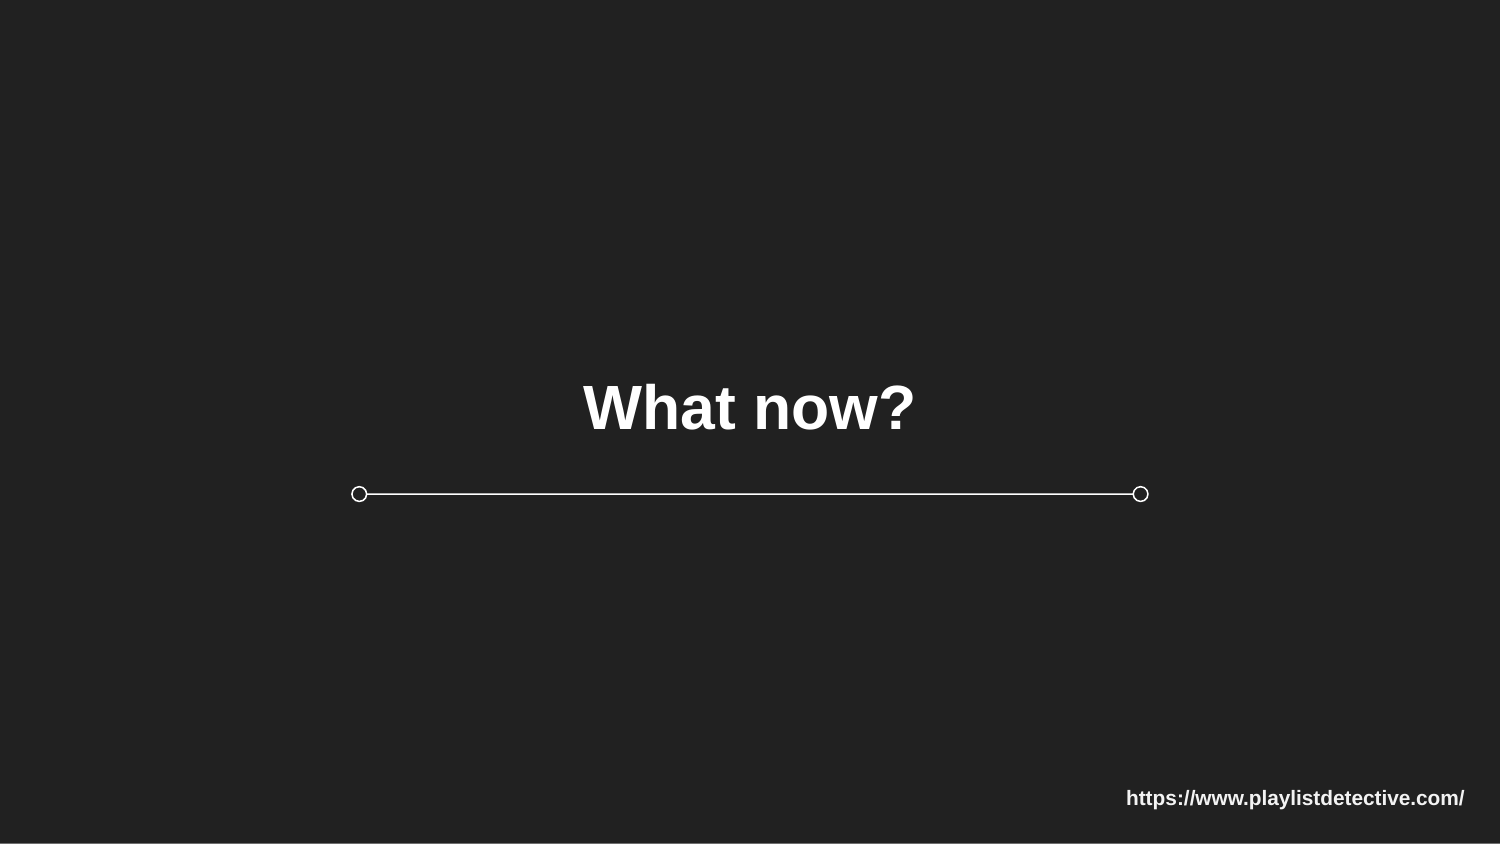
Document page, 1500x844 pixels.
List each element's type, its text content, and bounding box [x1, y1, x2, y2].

title What now? [208, 267, 1292, 458]
slide_number https://www.playlistdetective.com/ [1016, 764, 1480, 830]
